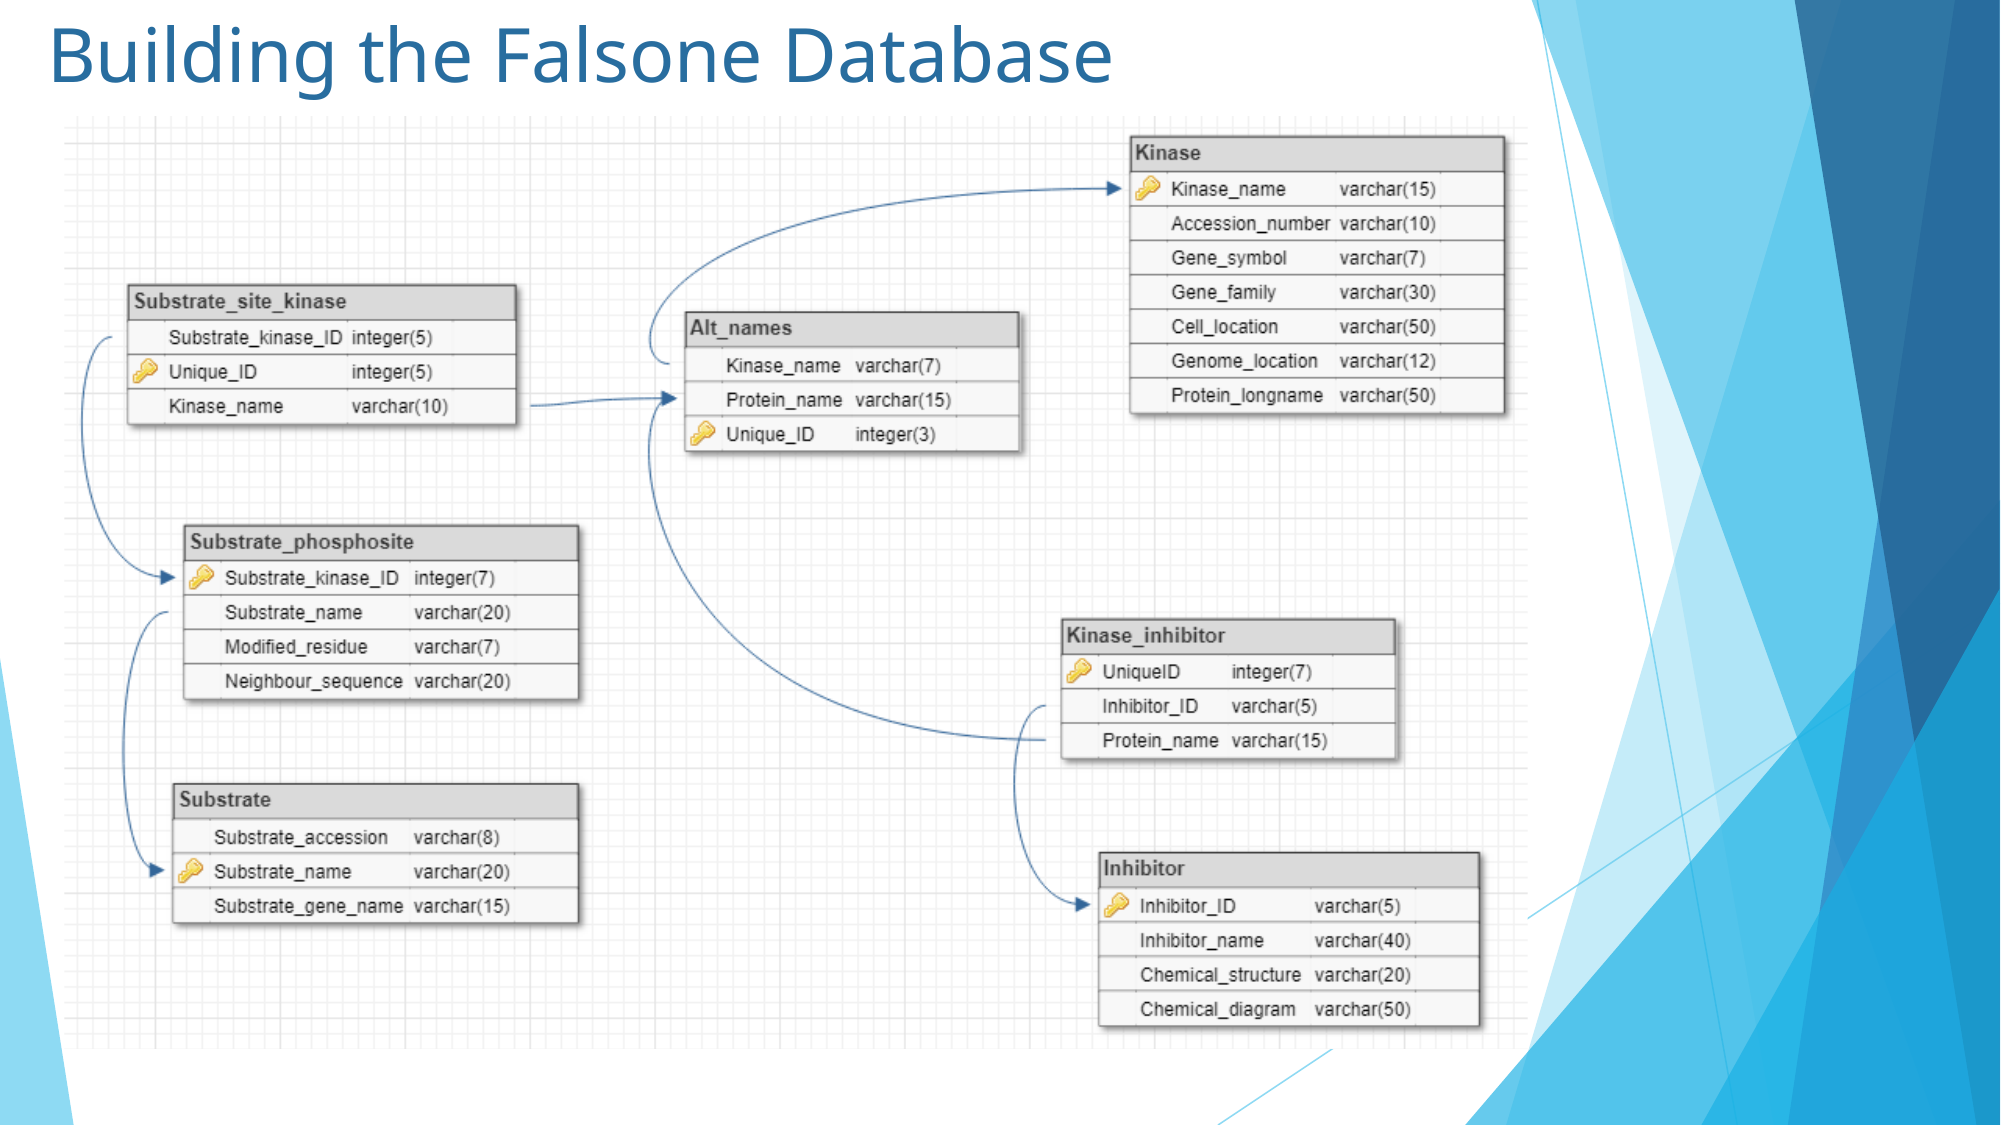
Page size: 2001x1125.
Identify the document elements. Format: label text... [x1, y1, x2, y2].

picture [64, 116, 1528, 1049]
text_box Building the Falsone Database [32, 0, 1606, 107]
